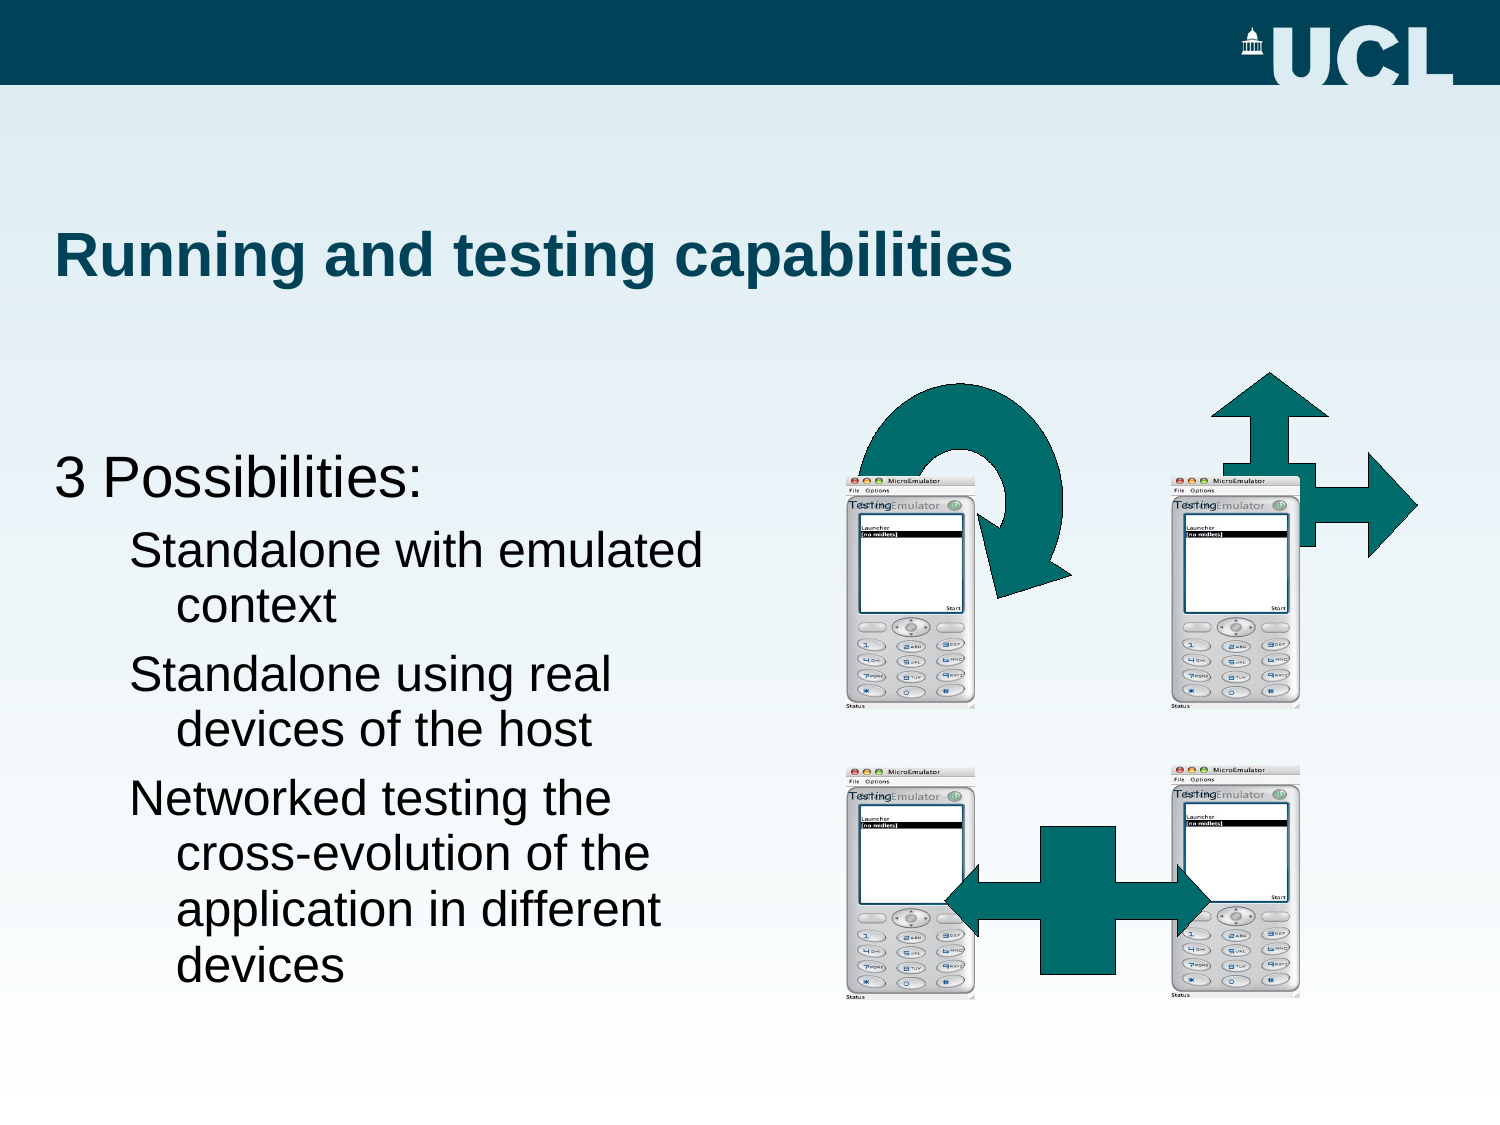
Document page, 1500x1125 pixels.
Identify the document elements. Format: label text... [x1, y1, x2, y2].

text_box [1211, 372, 1418, 558]
picture [1240, 28, 1263, 55]
picture [1409, 28, 1453, 85]
picture [1171, 765, 1300, 999]
picture [846, 767, 975, 1001]
text_box [858, 383, 1072, 599]
title Running and testing capabilities [54, 148, 1447, 362]
picture [1338, 25, 1398, 85]
picture [846, 476, 975, 709]
text_box [944, 826, 1211, 975]
picture [1274, 28, 1330, 85]
list 3 Possibilities: Standalone with emulated context Standalone using real devices of the host Networked testing the cross-evolution of the application in different devices [54, 444, 734, 1011]
picture [1171, 476, 1300, 709]
